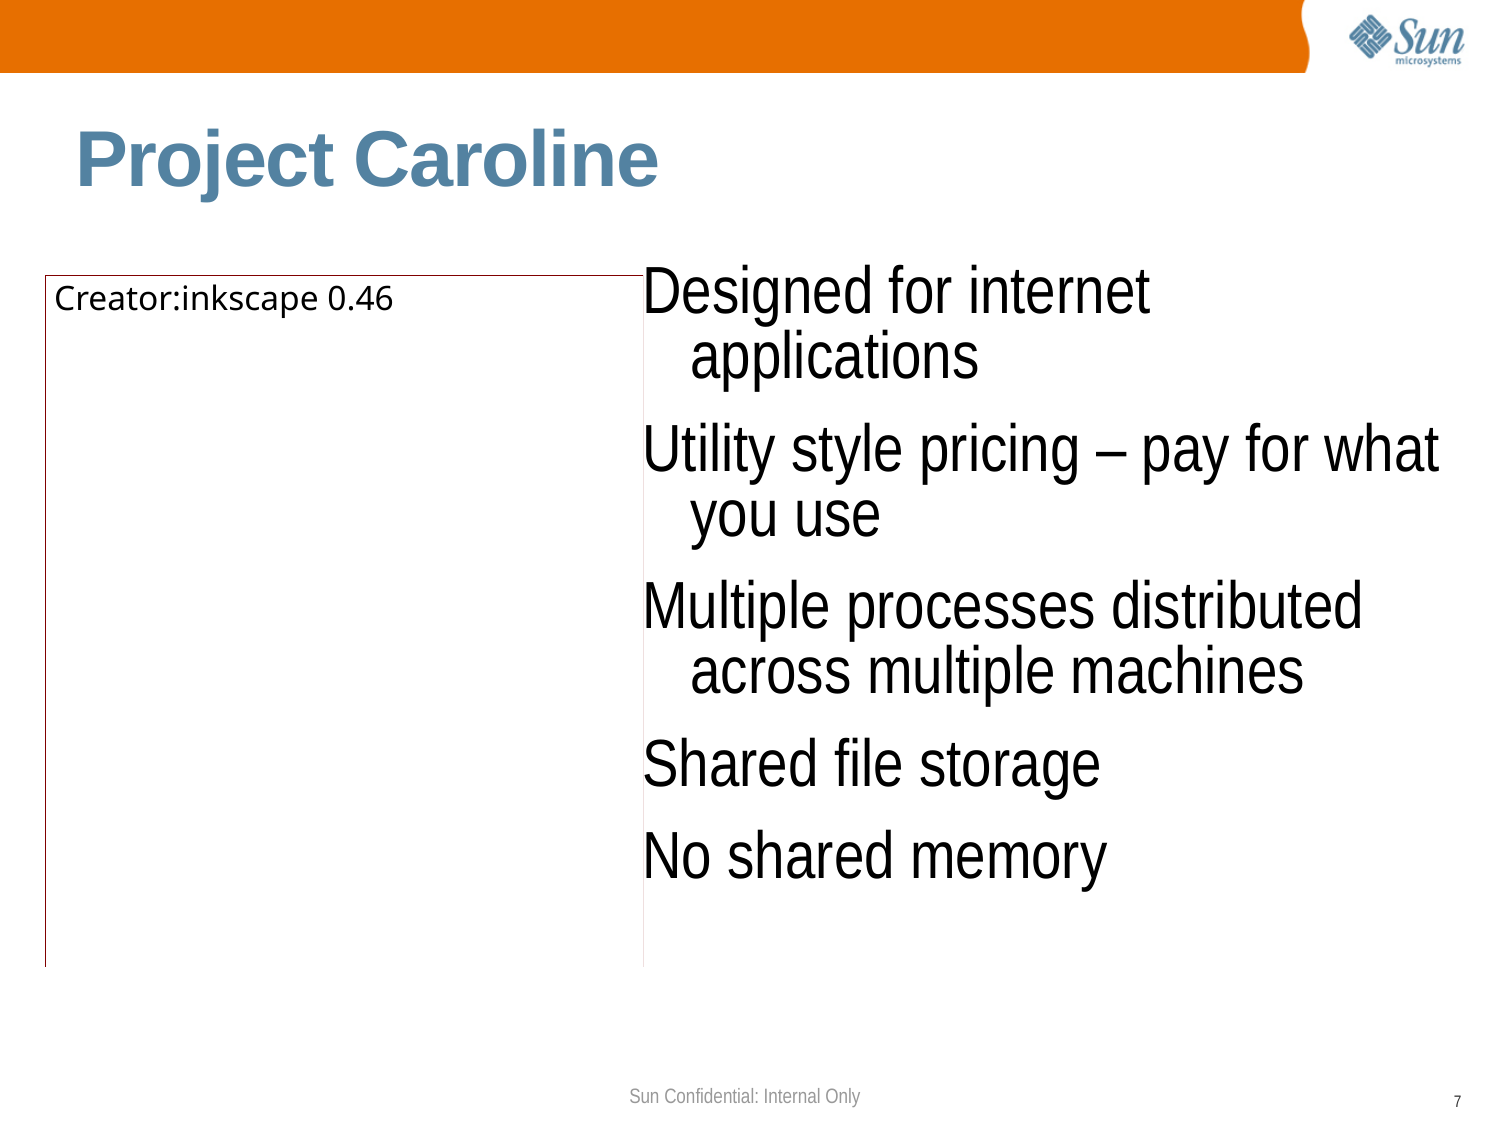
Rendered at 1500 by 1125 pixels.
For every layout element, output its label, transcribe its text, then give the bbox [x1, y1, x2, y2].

title Project Caroline [75, 123, 1437, 227]
picture [43, 272, 644, 967]
picture [0, 0, 1500, 73]
list Designed for internet applications Utility style pricing – pay for what you use Multiple processes distributed across multiple machines Shared file storage No shared memory [622, 261, 1453, 1007]
